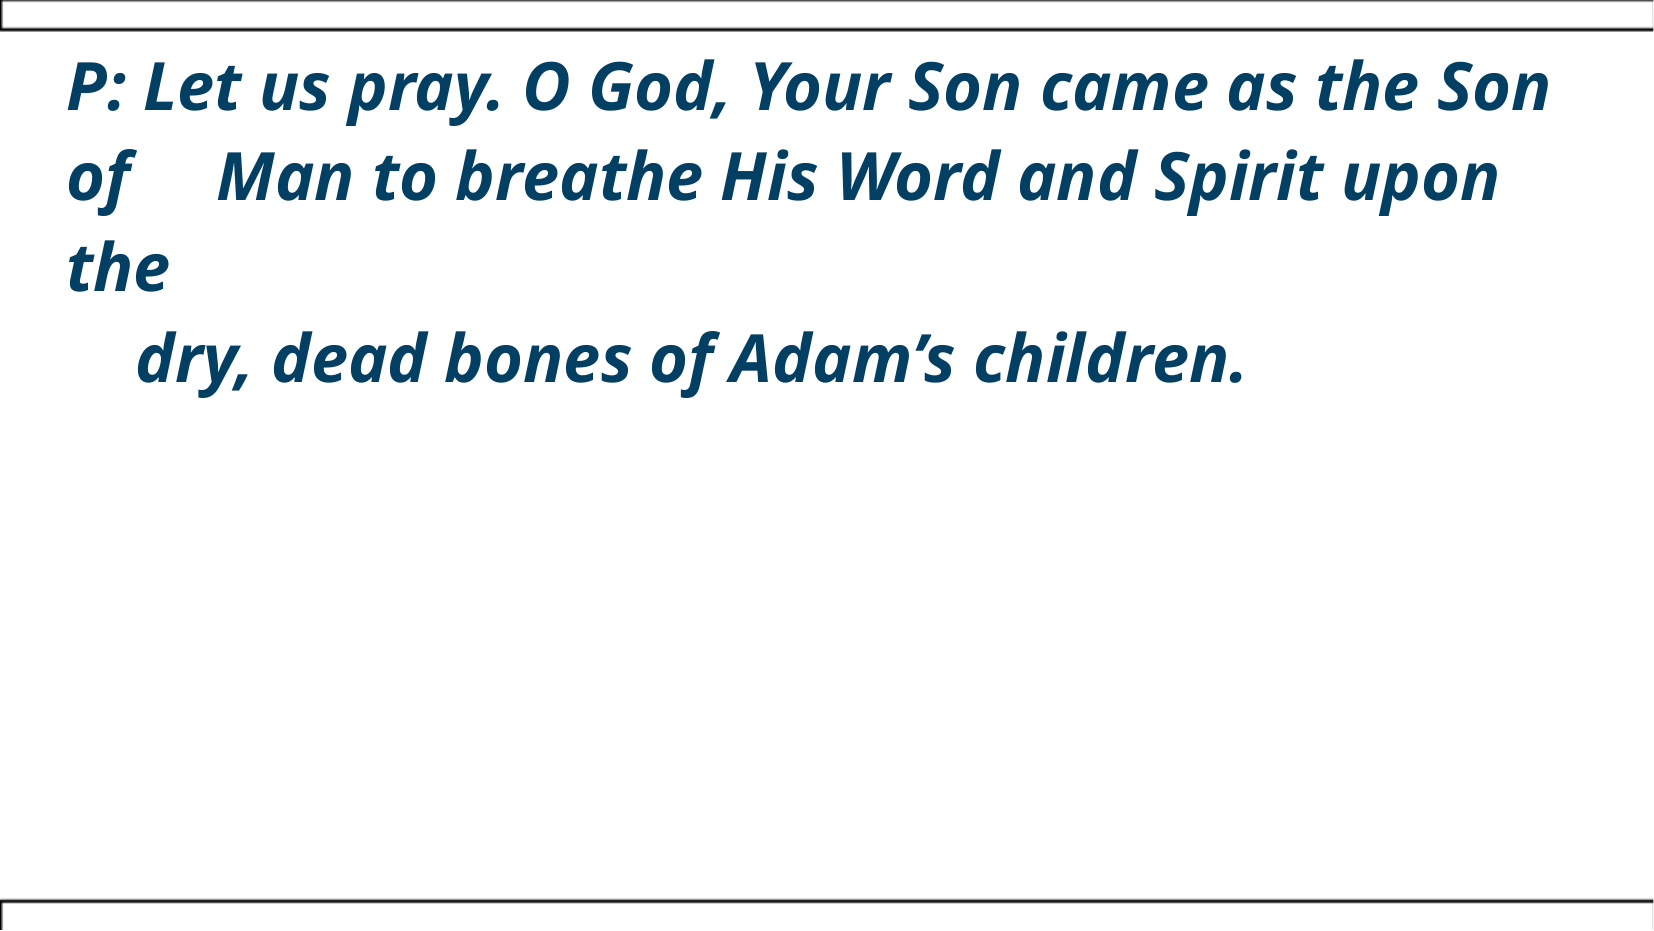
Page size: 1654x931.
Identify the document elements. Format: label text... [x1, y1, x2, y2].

text_box P: Let us pray. O God, Your Son came as the Son of Man to breathe His Word and Spirit upon the dry, dead bones of Adam’s children. [51, 31, 1597, 316]
picture [0, 0, 1654, 930]
